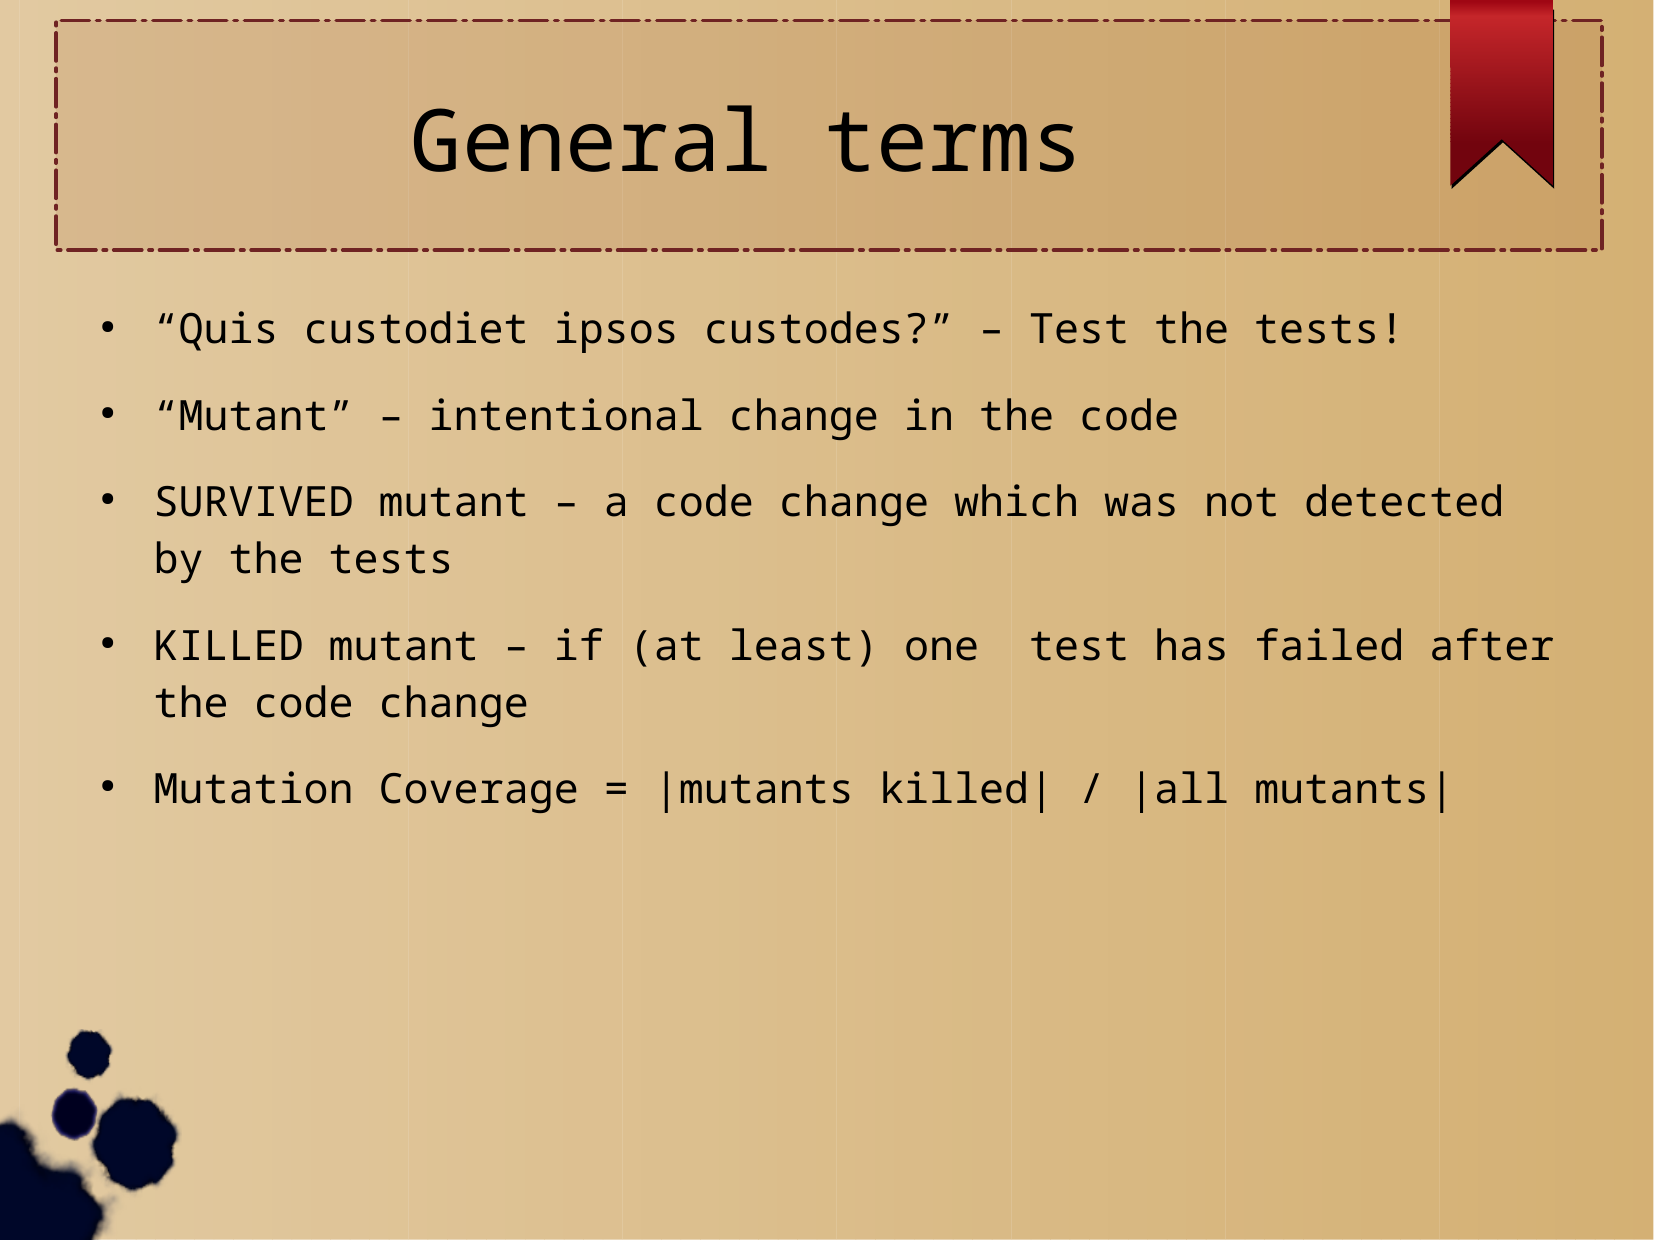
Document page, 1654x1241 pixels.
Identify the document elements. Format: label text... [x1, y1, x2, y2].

list “Quis custodiet ipsos custodes?” – Test the tests! “Mutant” – intentional change in the code SURVIVED mutant – a code change which was not detected by the tests KILLED mutant – if (at least) one test has failed after the code change Mutation Coverage = |mutants killed| / |all mutants| [82, 299, 1571, 1019]
title General terms [82, 47, 1412, 229]
